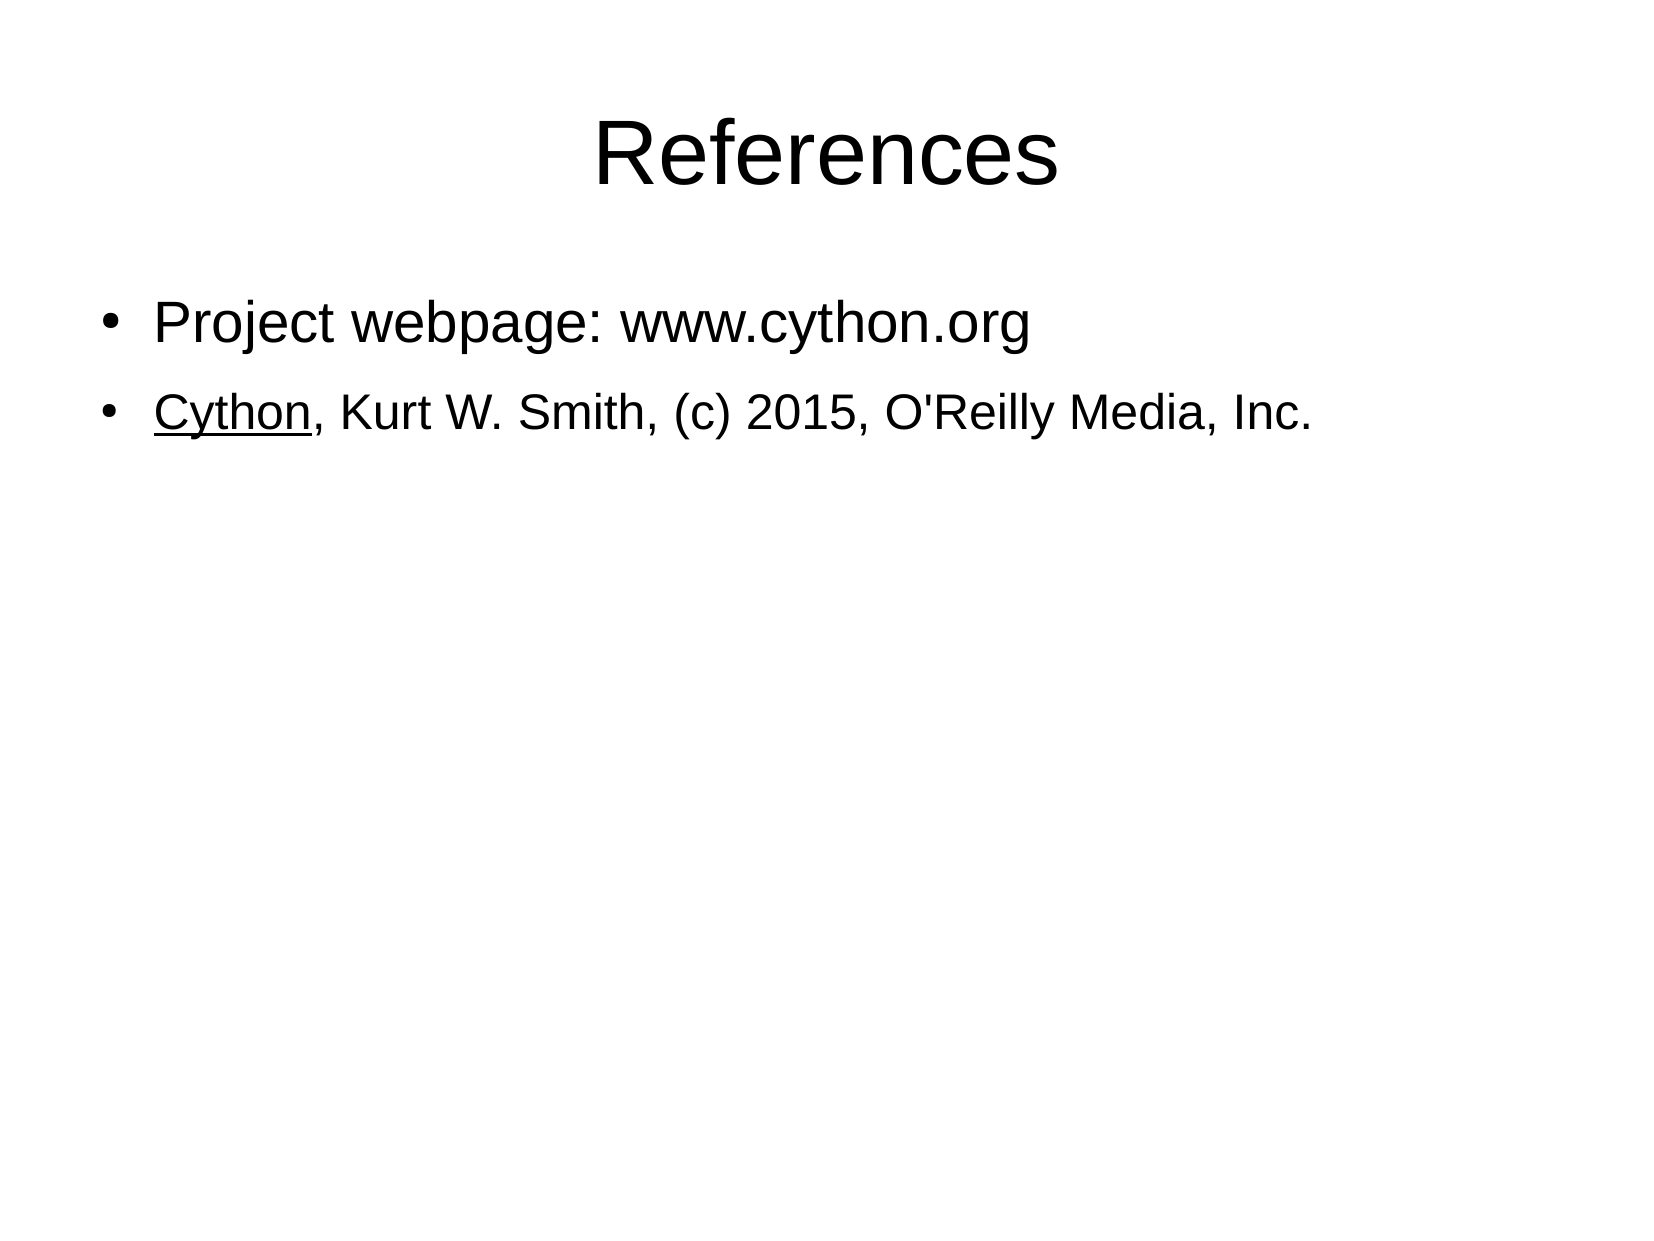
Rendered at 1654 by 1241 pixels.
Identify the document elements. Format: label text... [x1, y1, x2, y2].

list Project webpage: www.cython.org Cython, Kurt W. Smith, (c) 2015, O'Reilly Media, Inc. [82, 290, 1571, 1109]
title References [82, 49, 1571, 257]
